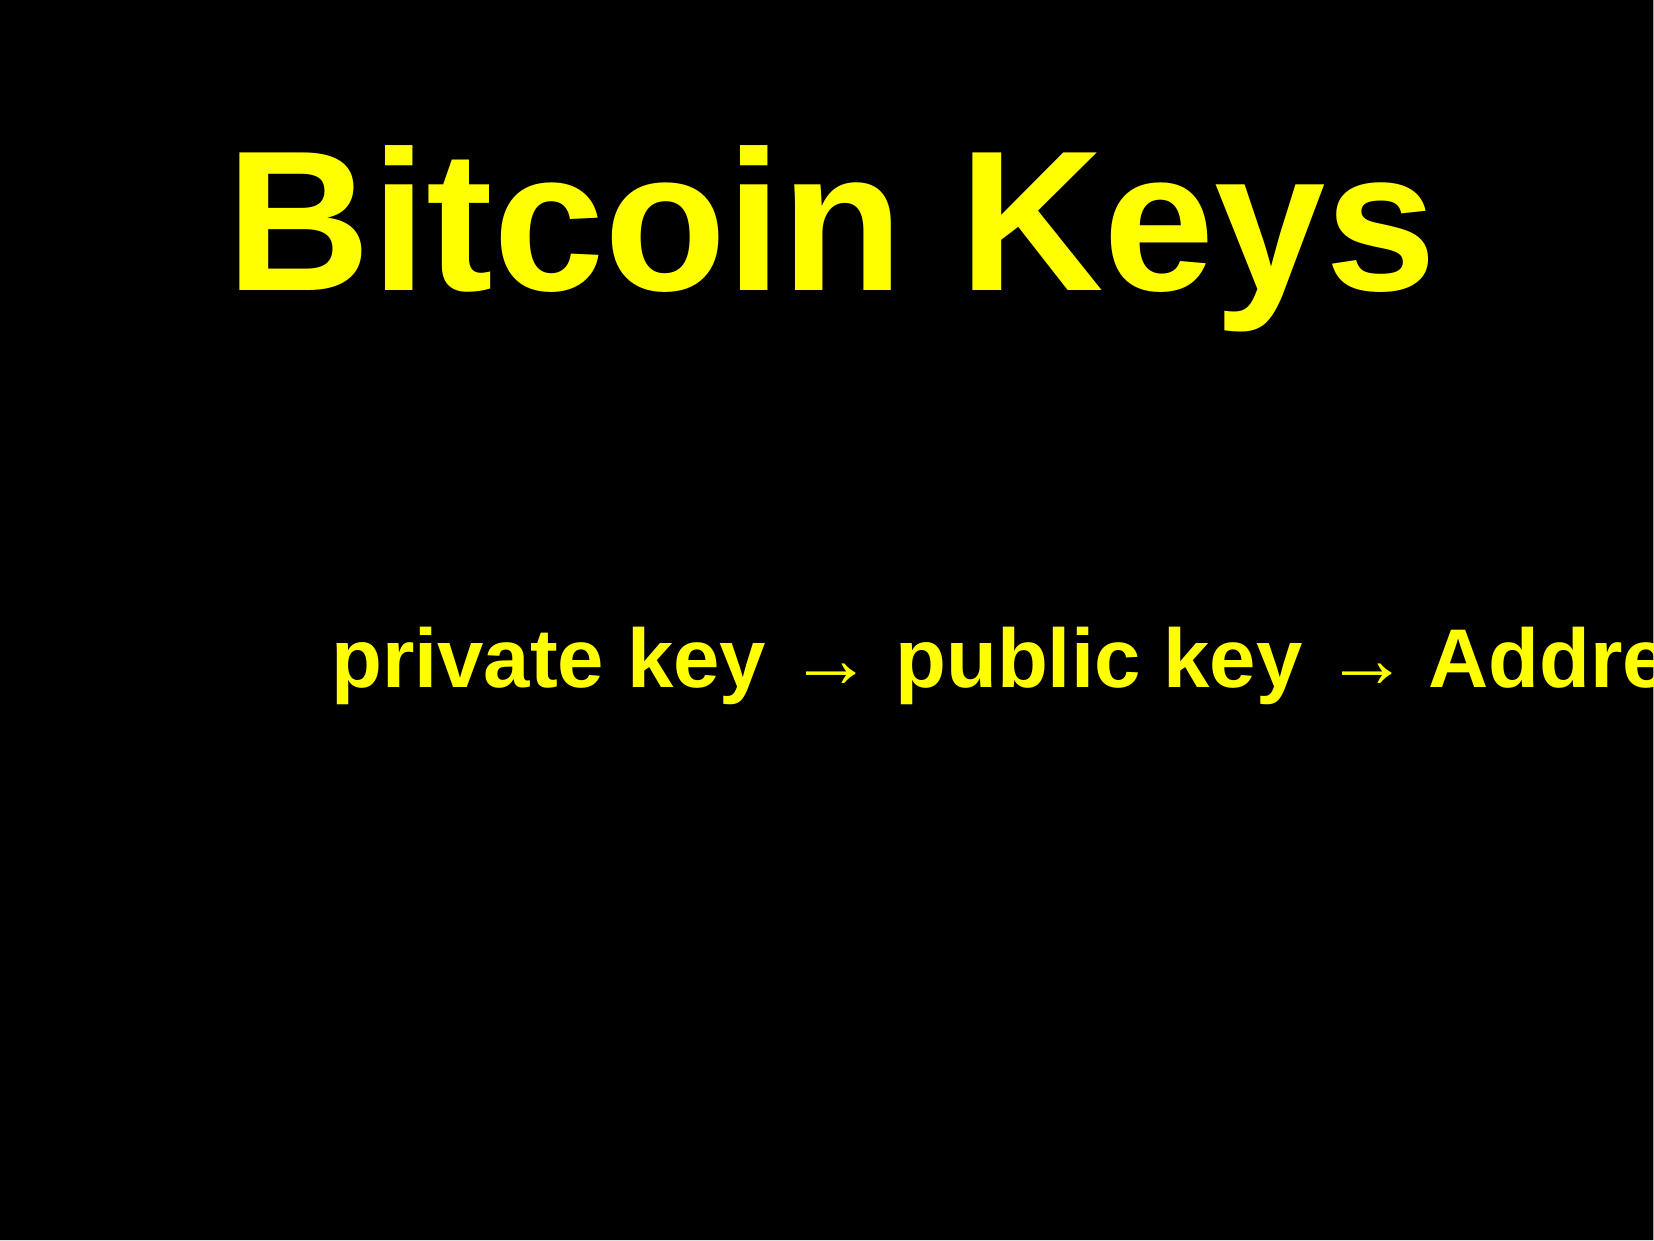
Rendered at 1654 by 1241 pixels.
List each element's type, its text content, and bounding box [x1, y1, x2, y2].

text_box [1637, 667, 1654, 680]
text_box Bitcoin Keys [322, 123, 1343, 319]
text_box Bitcoin Keys [322, 232, 332, 266]
text_box [1637, 649, 1654, 660]
text_box private key → public key → Address [316, 561, 1337, 757]
text_box [0, 0, 1654, 1241]
